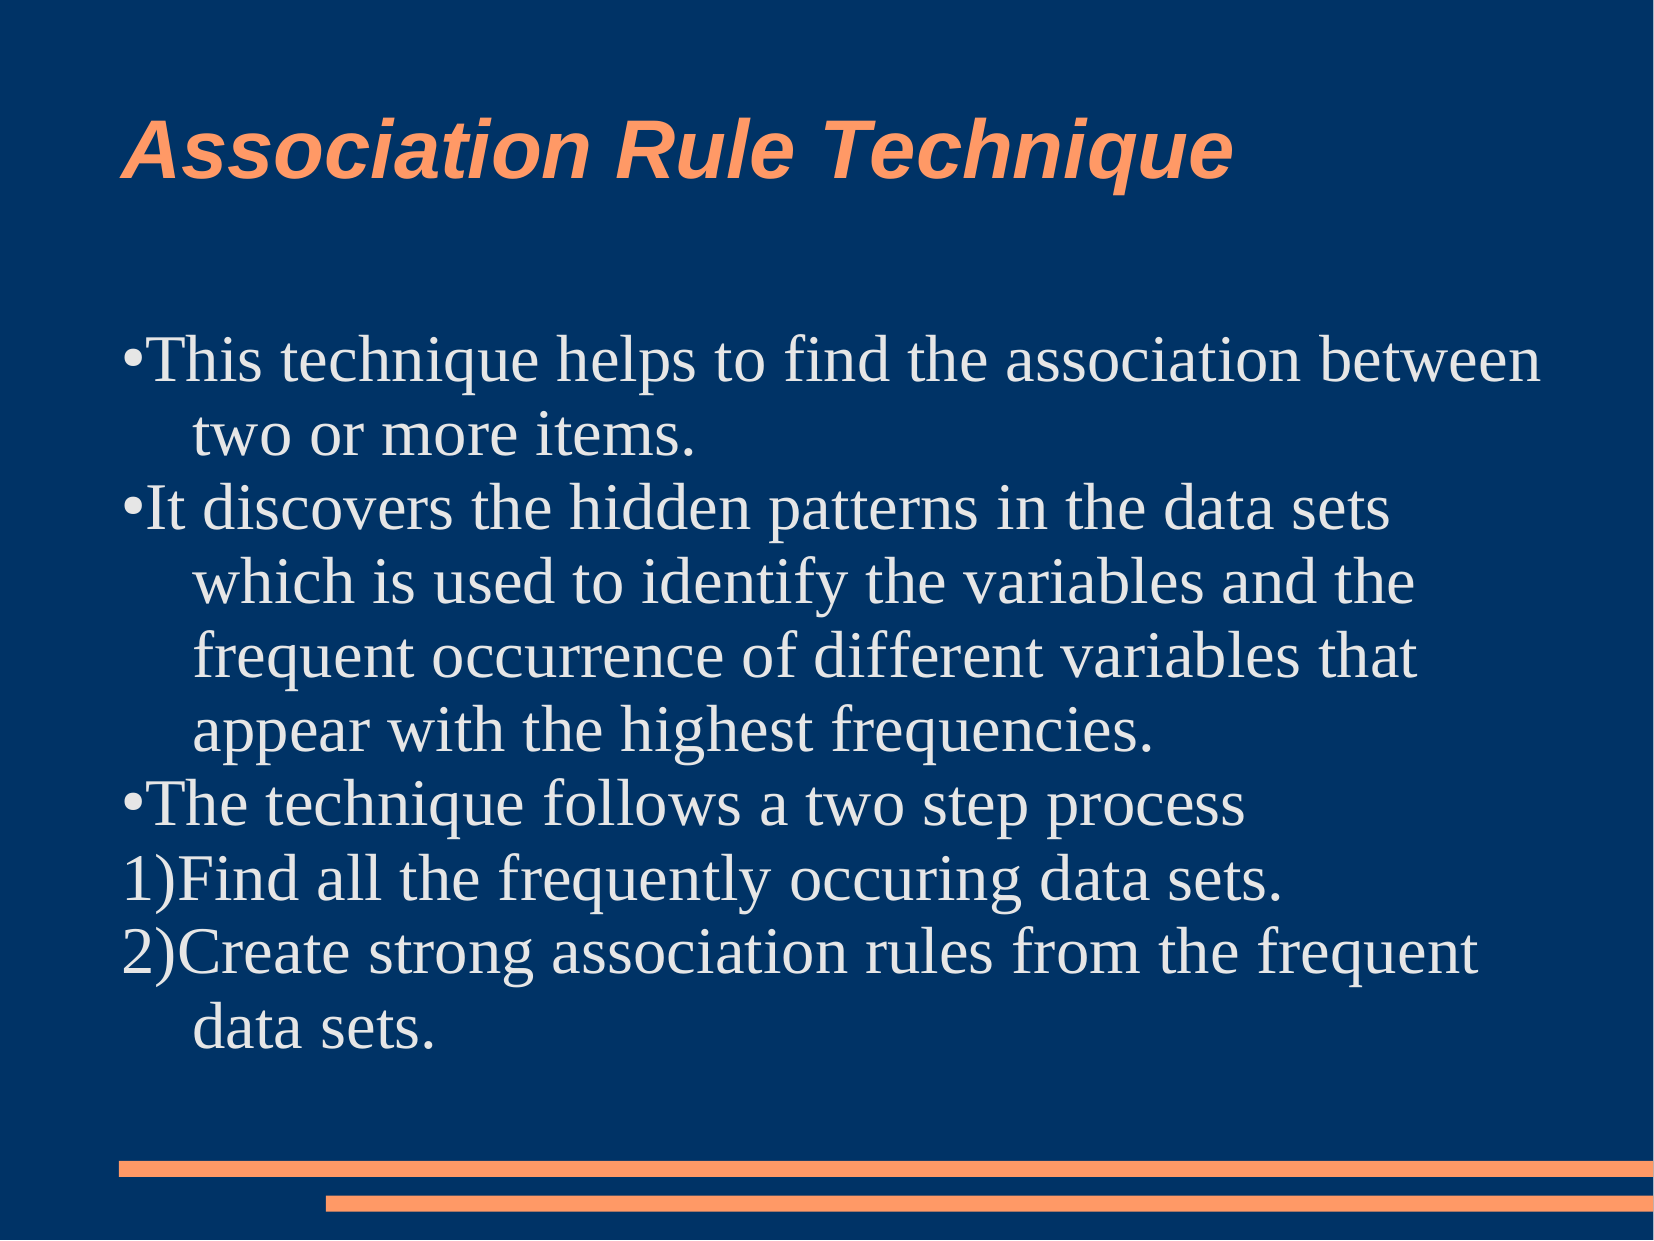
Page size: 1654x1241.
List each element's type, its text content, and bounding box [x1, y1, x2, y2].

title Association Rule Technique [121, 46, 1534, 254]
list This technique helps to find the association between two or more items. It discovers the hidden patterns in the data sets which is used to identify the variables and the frequent occurrence of different variables that appear with the highest frequencies. The technique follows a two step process Find all the frequently occuring data sets. Create strong association rules from the frequent data sets. [121, 322, 1561, 1063]
